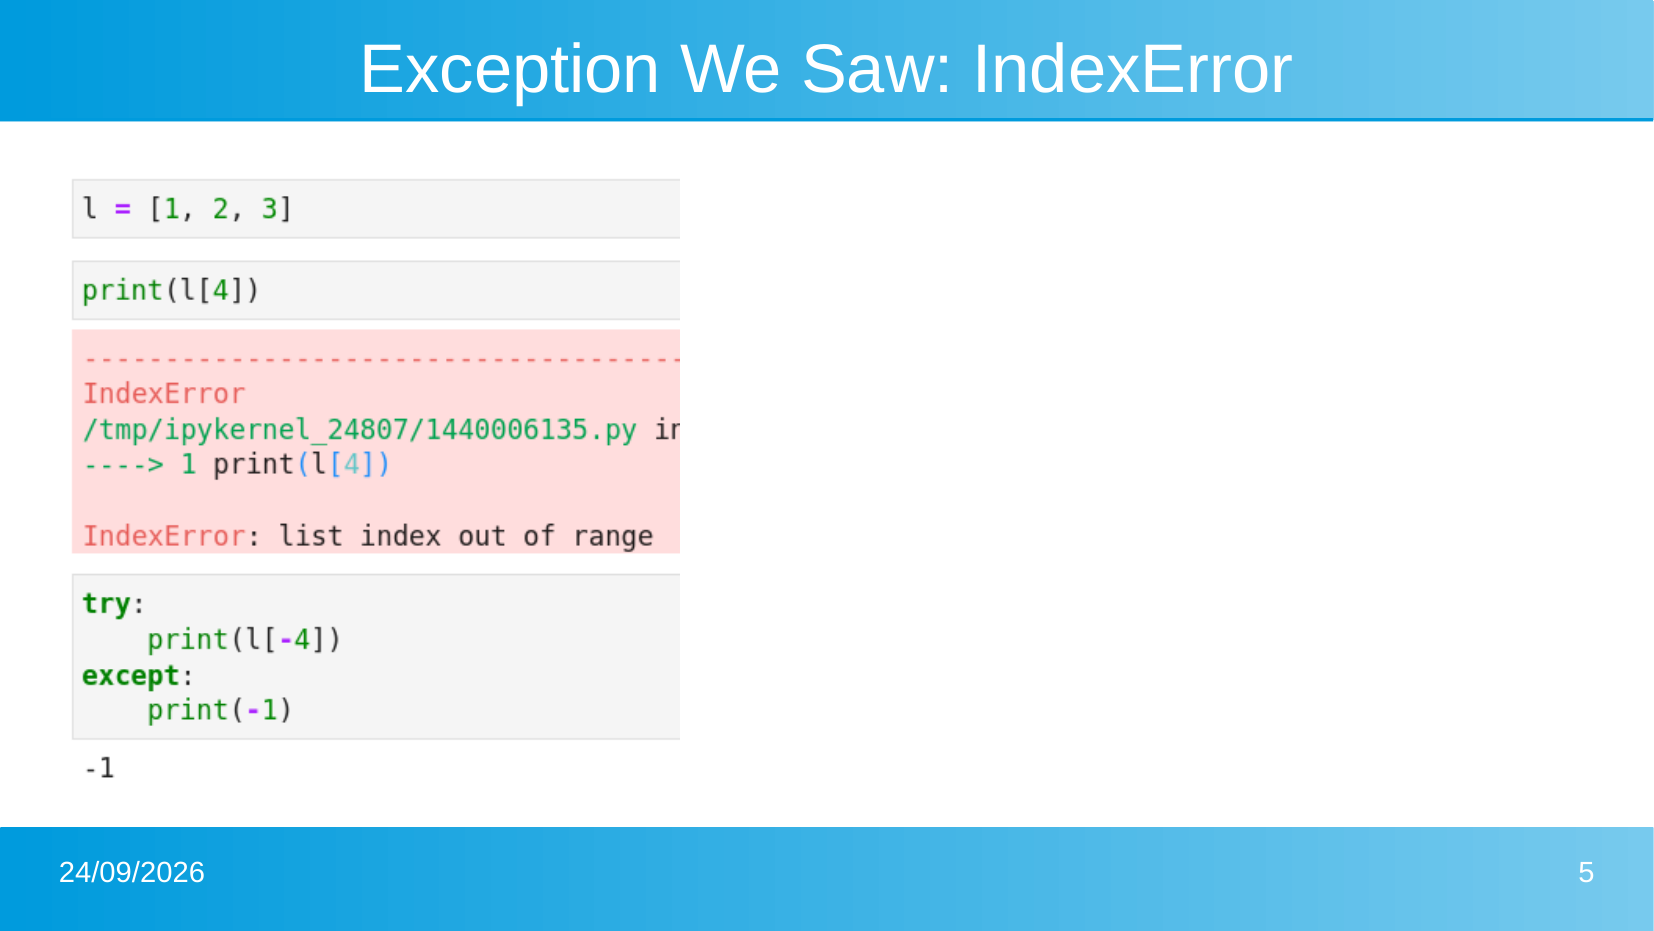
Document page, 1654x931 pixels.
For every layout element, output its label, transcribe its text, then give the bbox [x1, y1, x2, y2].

title Exception We Saw: IndexError [59, 29, 1595, 108]
picture [66, 159, 680, 798]
